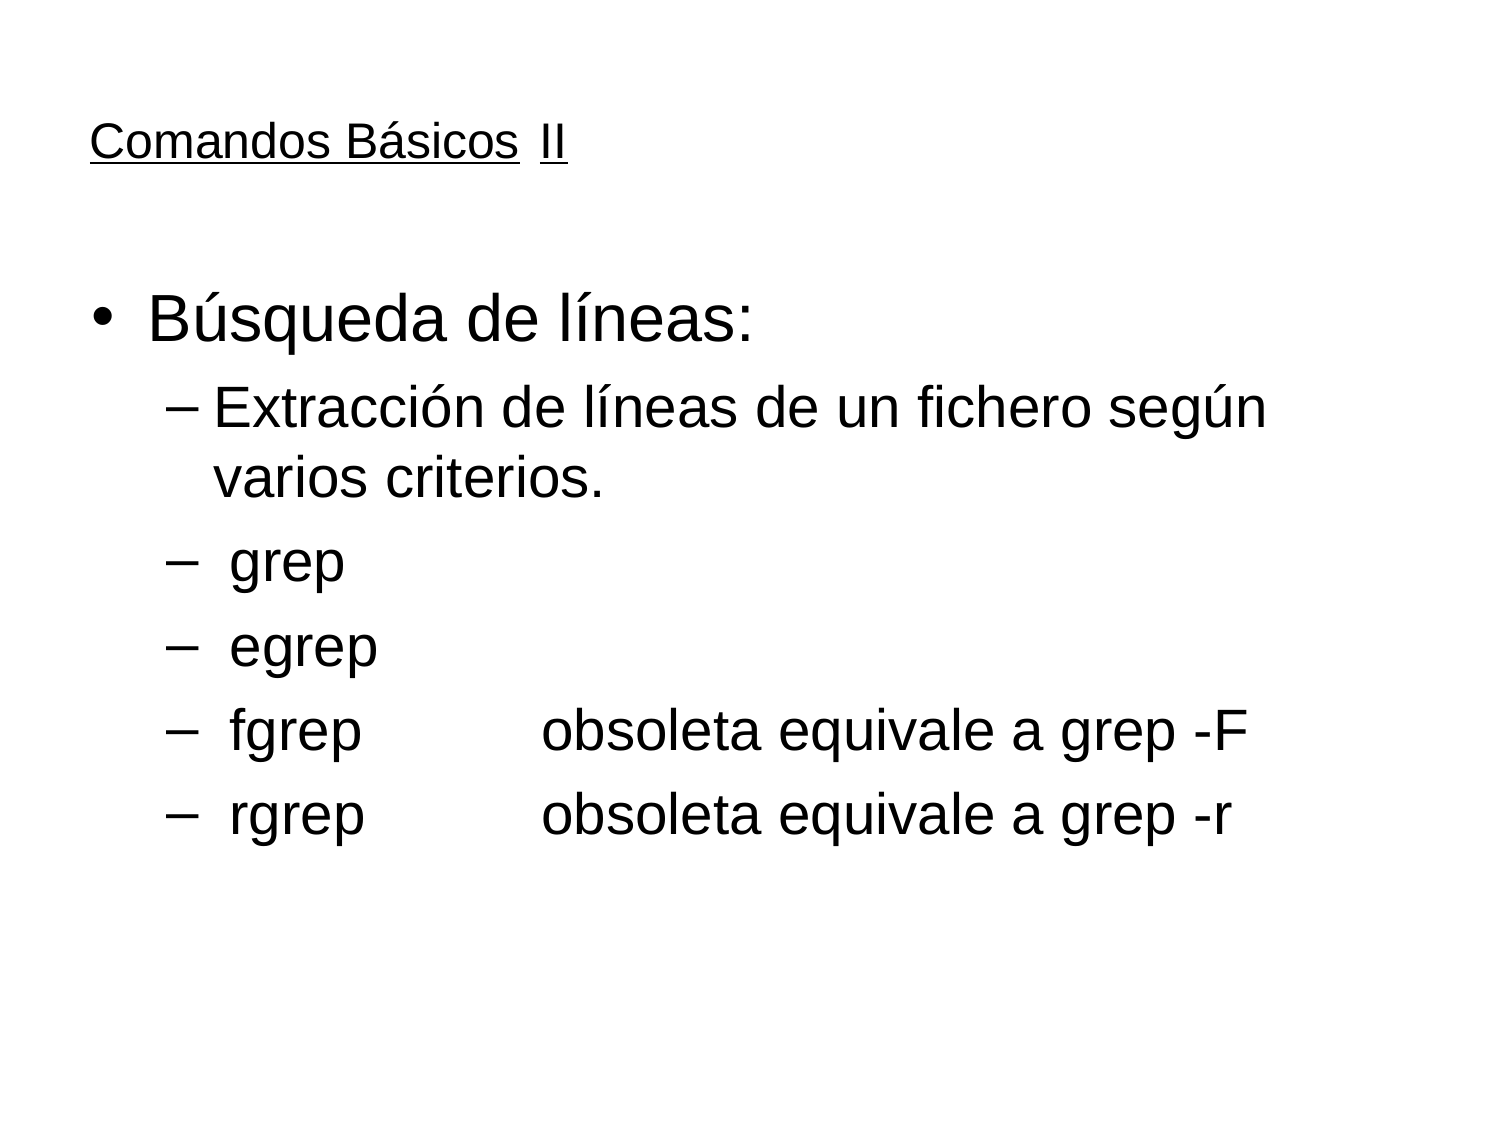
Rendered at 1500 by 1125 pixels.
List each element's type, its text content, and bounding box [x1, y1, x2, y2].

list Búsqueda de líneas: Extracción de líneas de un fichero según varios criterios. grep egrep fgrep obsoleta equivale a grep -F rgrep obsoleta equivale a grep -r [76, 267, 1427, 1010]
title Comandos Básicos II [75, 45, 1426, 233]
